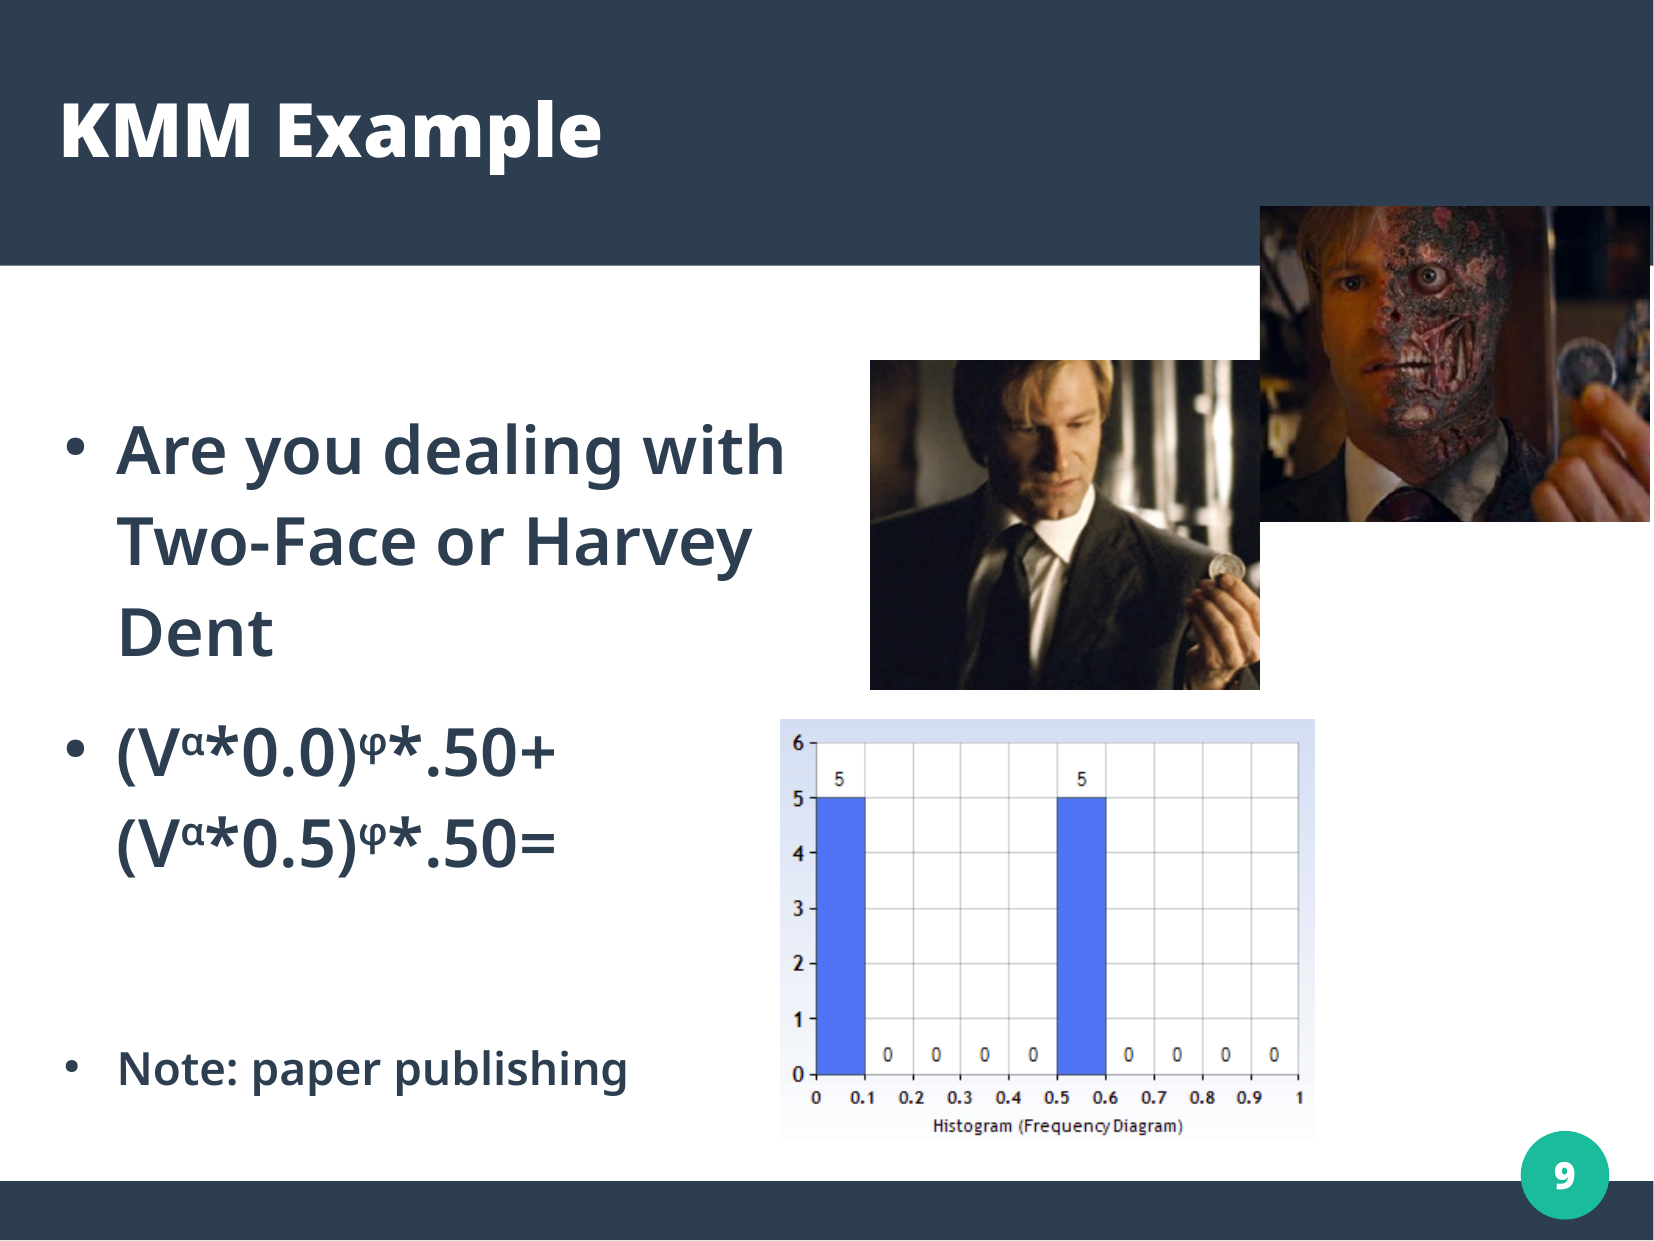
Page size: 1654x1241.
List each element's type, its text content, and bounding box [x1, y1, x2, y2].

picture [780, 719, 1315, 1141]
title KMM Example [59, 49, 1595, 207]
list Are you dealing with Two-Face or Harvey Dent (Vα*0.0)φ*.50+(Vα*0.5)φ*.50= Note: paper publishing [45, 283, 796, 1111]
picture [870, 206, 1650, 690]
